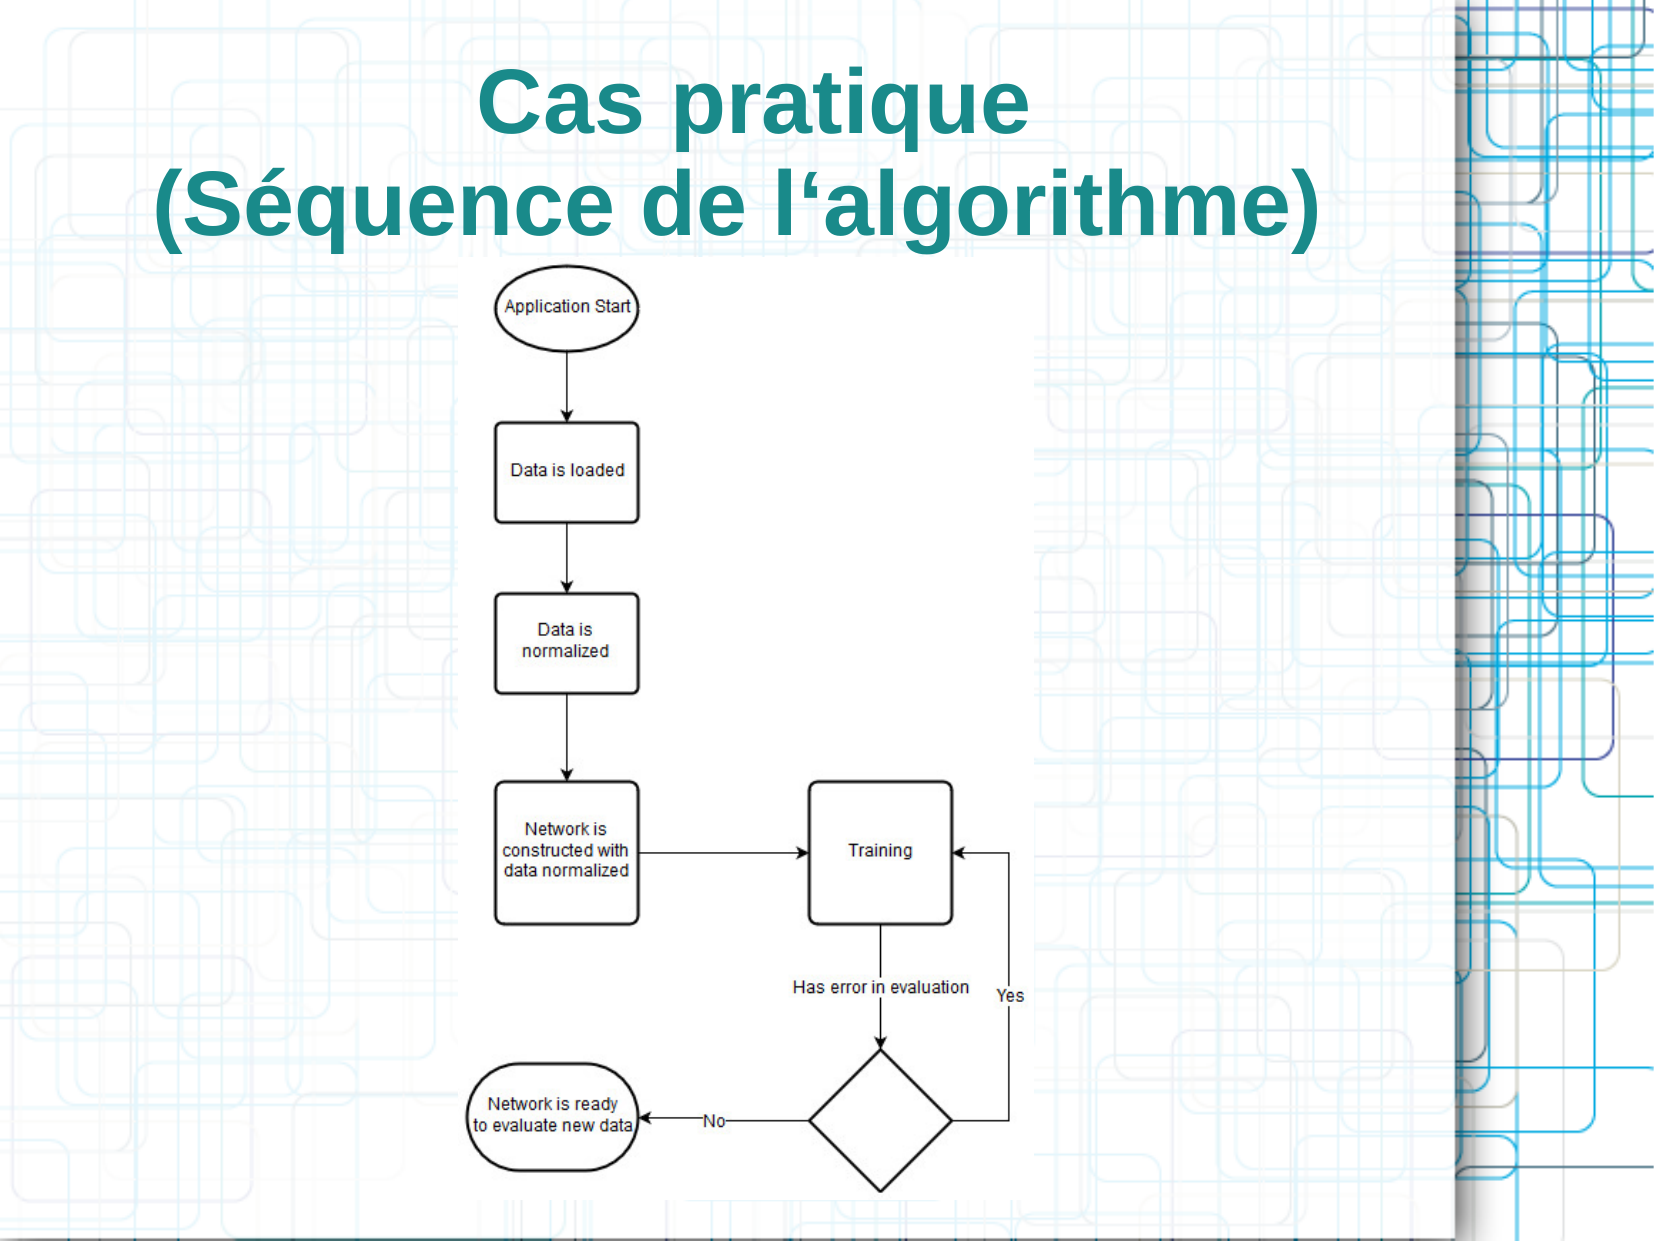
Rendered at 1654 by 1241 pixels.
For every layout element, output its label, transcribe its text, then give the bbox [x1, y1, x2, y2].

picture [0, 0, 1654, 1241]
title Cas pratique (Séquence de l‘algorithme) [59, 49, 1418, 257]
